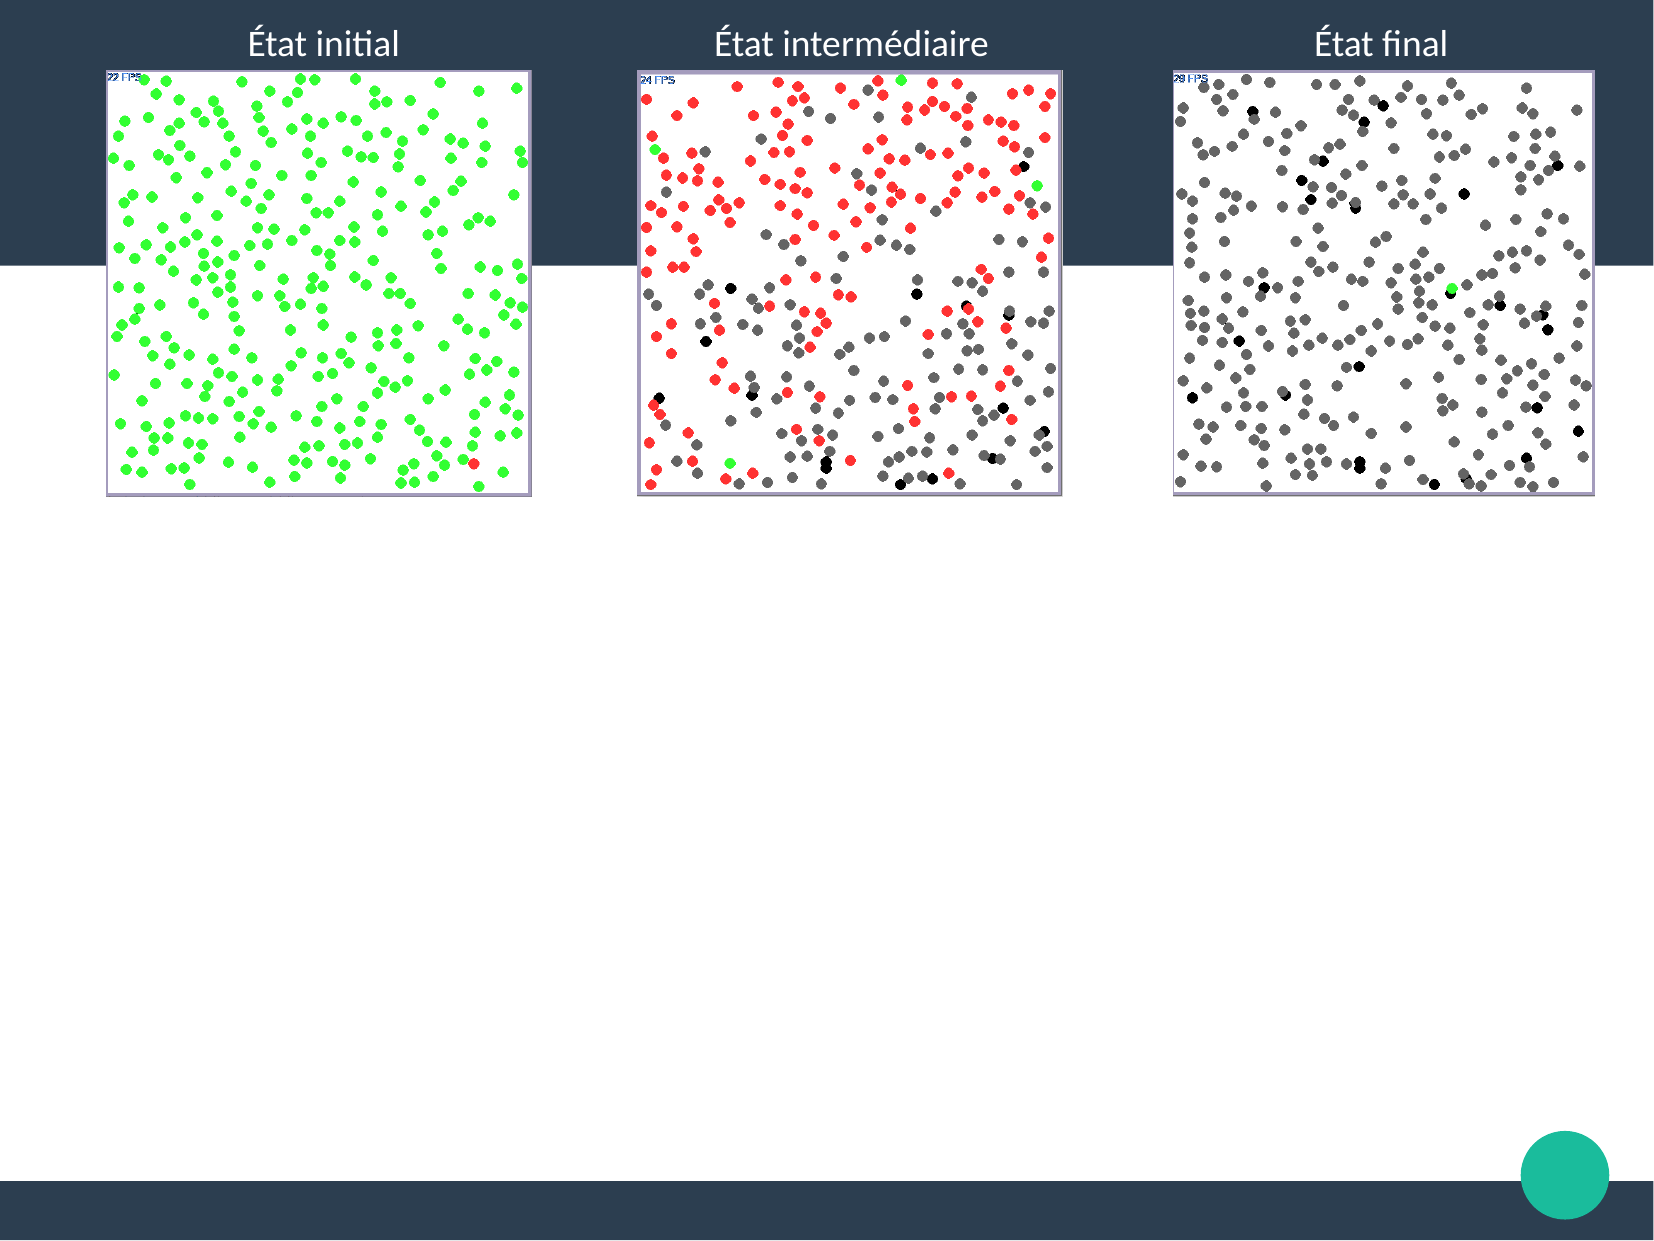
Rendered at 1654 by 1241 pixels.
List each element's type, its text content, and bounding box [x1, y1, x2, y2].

text_box État initial [232, 11, 416, 75]
text_box État final [1299, 12, 1464, 72]
picture [1173, 70, 1595, 497]
picture [637, 70, 1063, 497]
picture [106, 70, 532, 497]
text_box État intermédiaire [699, 12, 1004, 72]
